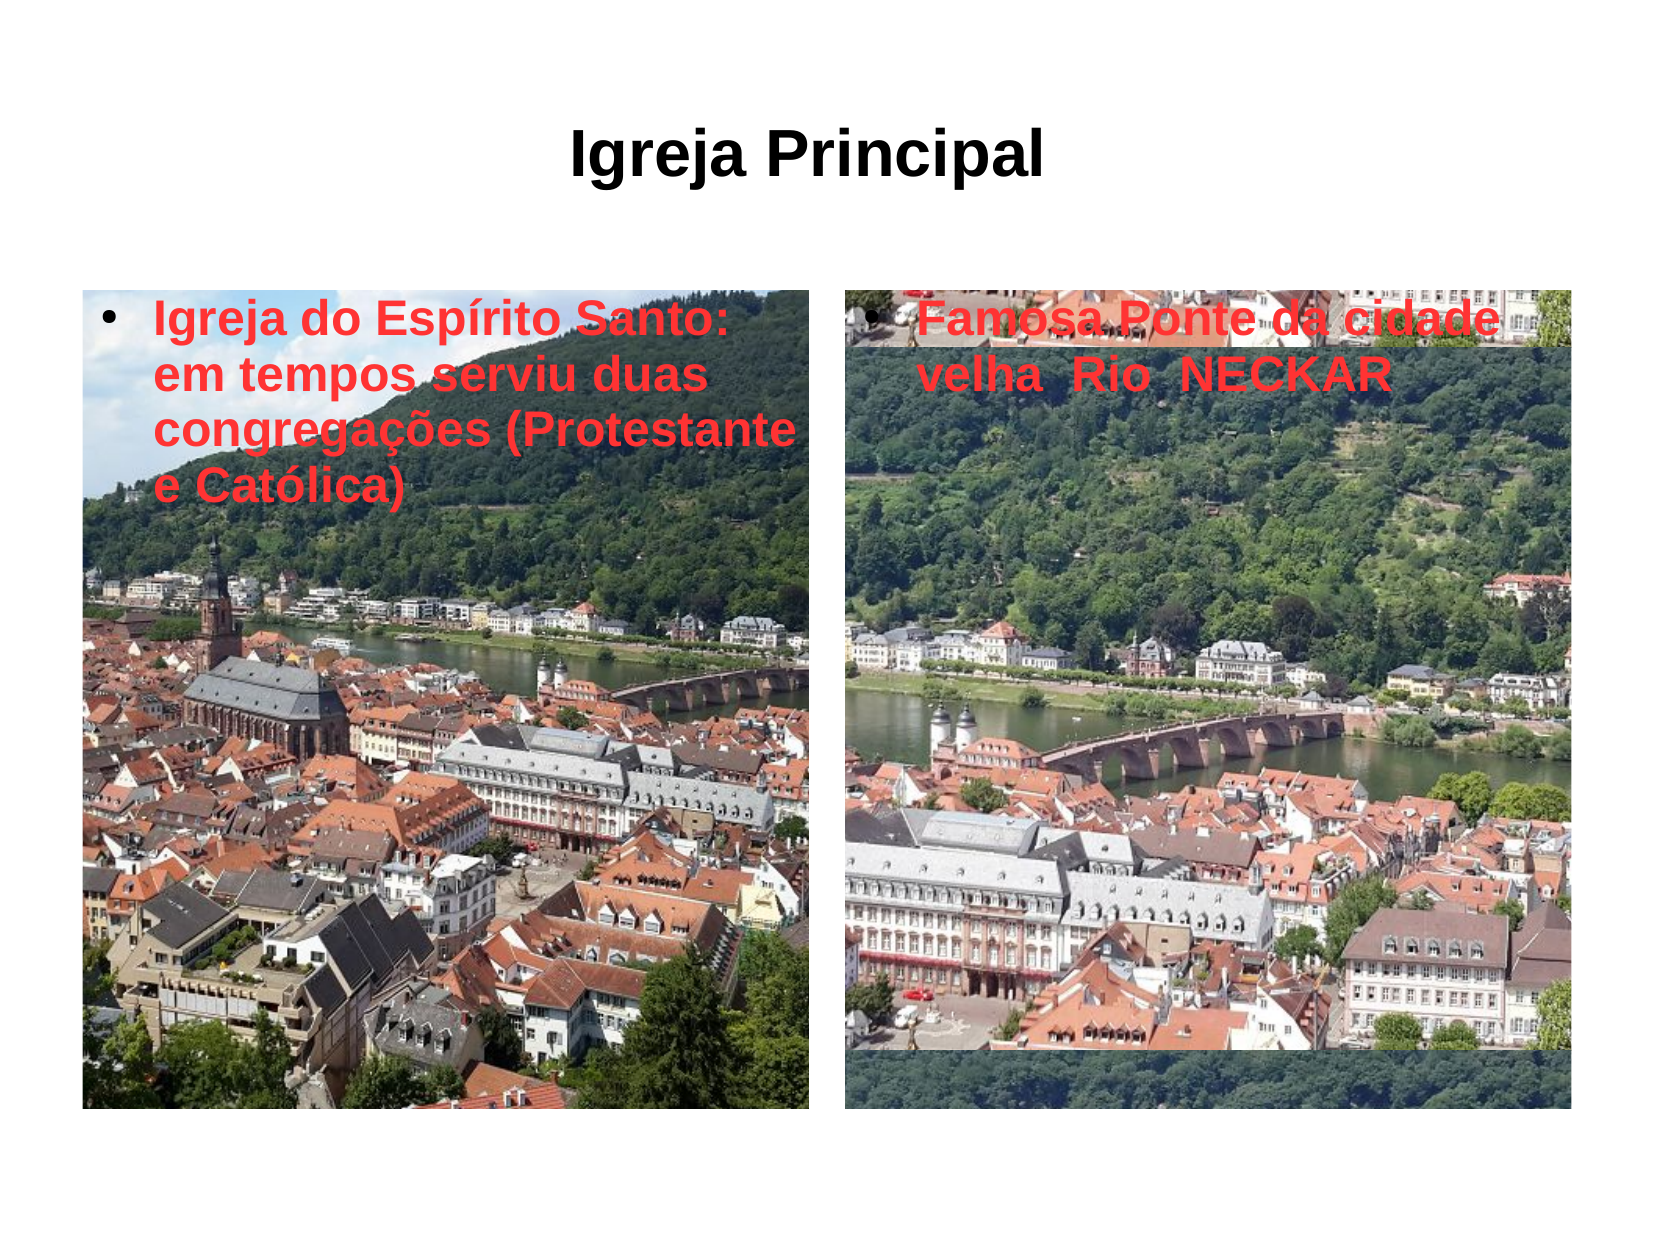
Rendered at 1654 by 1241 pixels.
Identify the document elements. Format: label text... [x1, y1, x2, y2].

title Igreja Principal [82, 49, 1571, 257]
list Famosa Ponte da cidade velha Rio NECKAR [845, 290, 1572, 1109]
list Igreja do Espírito Santo: em tempos serviu duas congregações (Protestante e Católica) [82, 290, 809, 1109]
